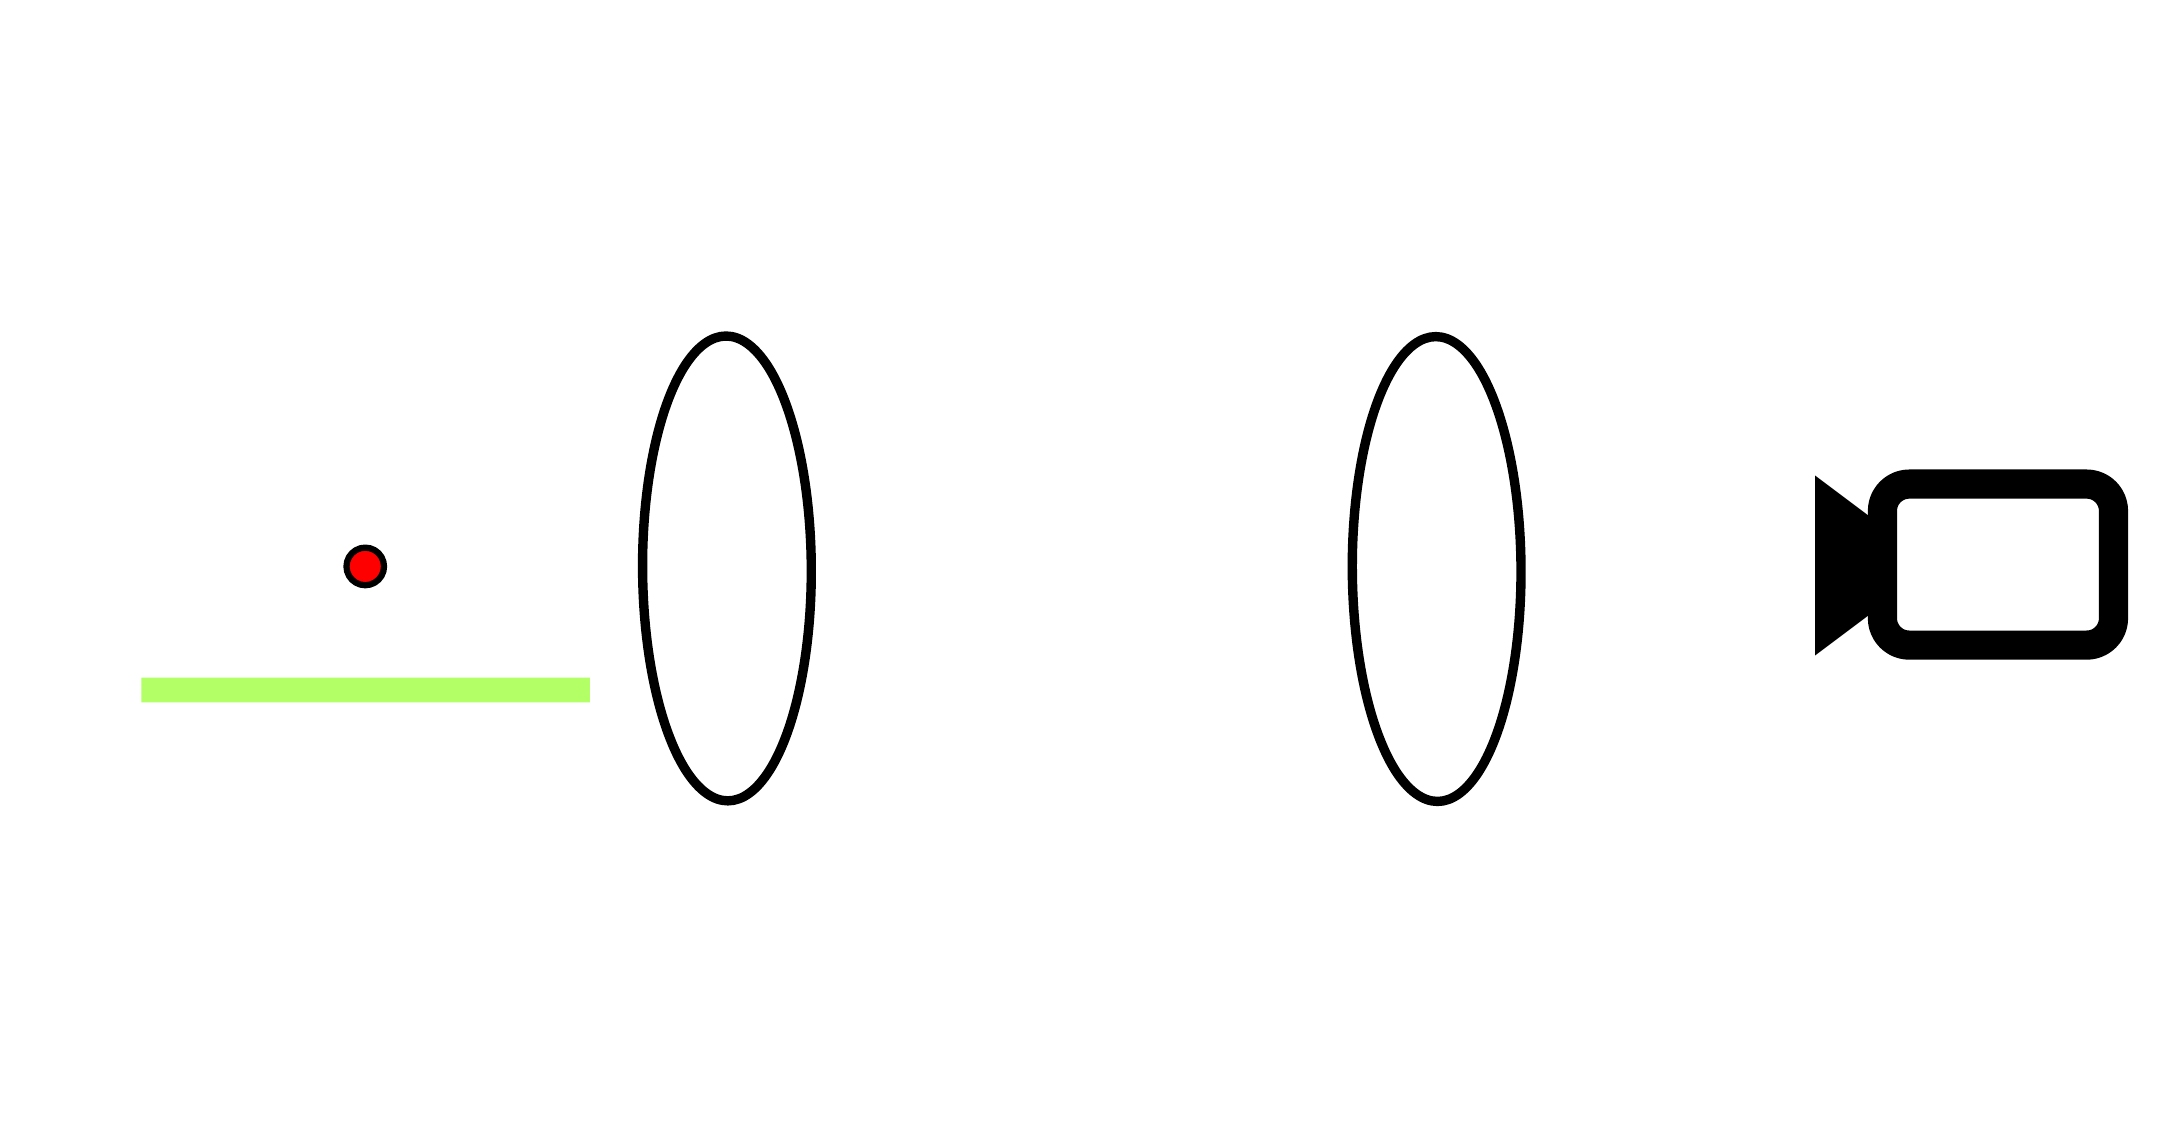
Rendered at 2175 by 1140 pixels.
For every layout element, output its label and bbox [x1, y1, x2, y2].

text_box [1882, 484, 2114, 646]
text_box [642, 336, 812, 801]
text_box [346, 547, 385, 586]
text_box [1815, 475, 1876, 656]
text_box [1352, 336, 1522, 802]
